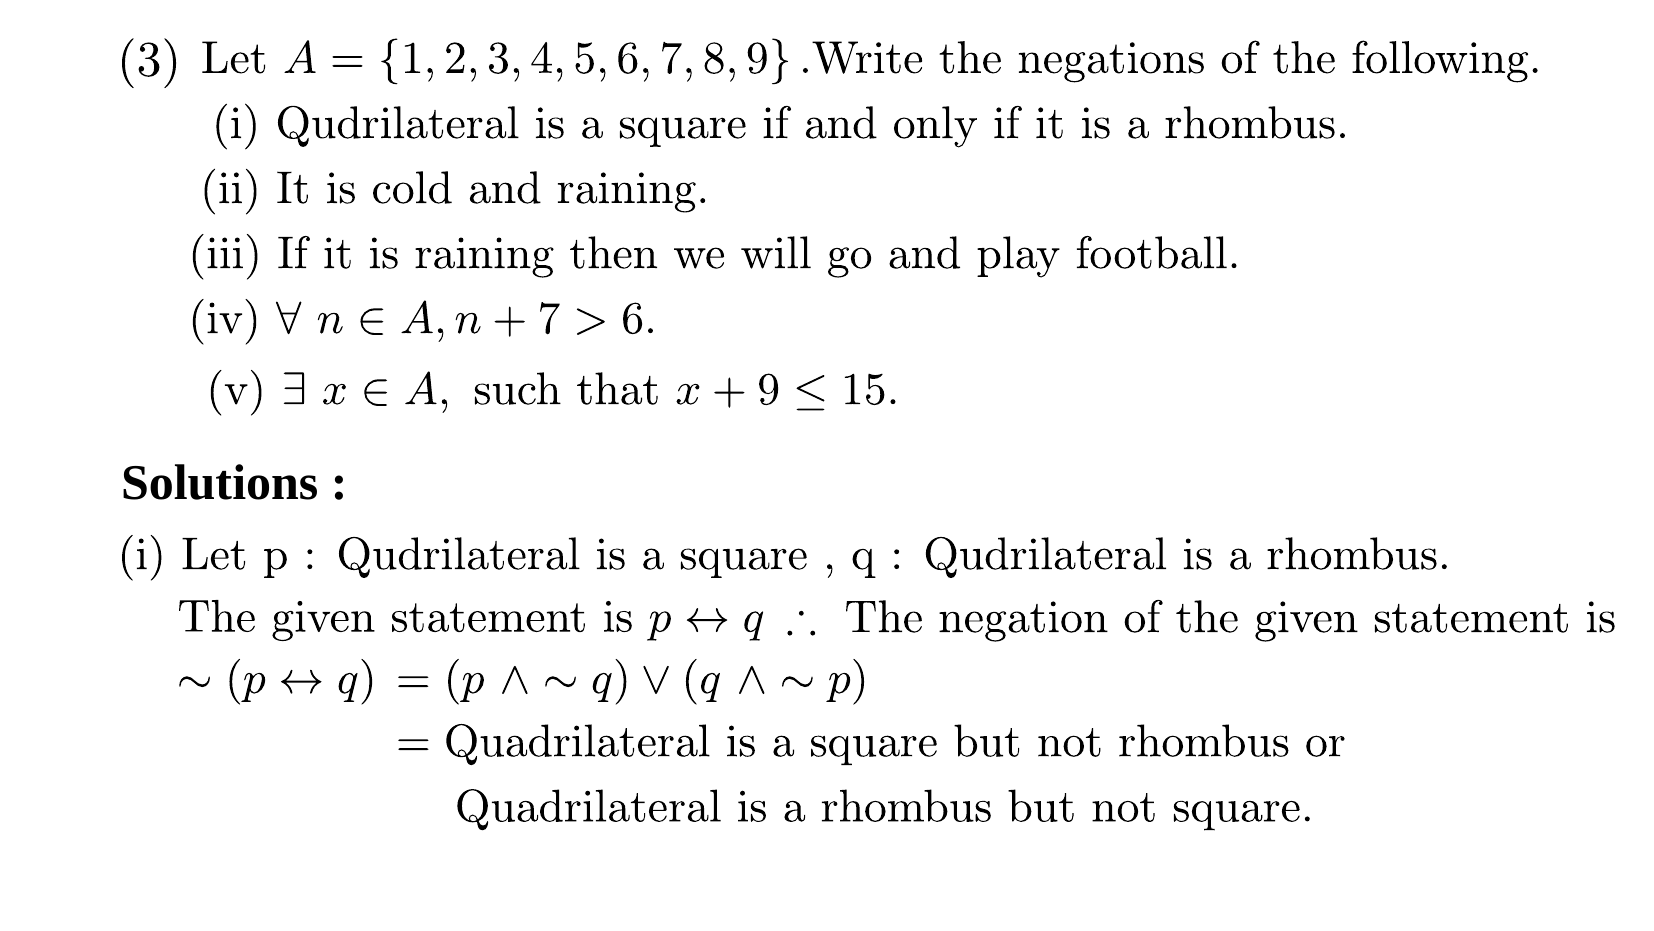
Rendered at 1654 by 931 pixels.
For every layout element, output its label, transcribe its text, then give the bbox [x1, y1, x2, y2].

text_box [119, 534, 1447, 581]
text_box [208, 369, 896, 416]
text_box [119, 38, 177, 89]
text_box [179, 658, 373, 705]
text_box [787, 599, 1615, 642]
text_box [457, 789, 1310, 831]
text_box [179, 599, 764, 642]
text_box [190, 298, 653, 345]
text_box [397, 723, 1345, 766]
text_box [190, 233, 1237, 280]
text_box [202, 38, 1538, 85]
subtitle Solutions : [47, 31, 1625, 904]
text_box [202, 168, 706, 215]
text_box [214, 103, 1345, 150]
text_box [397, 658, 865, 705]
